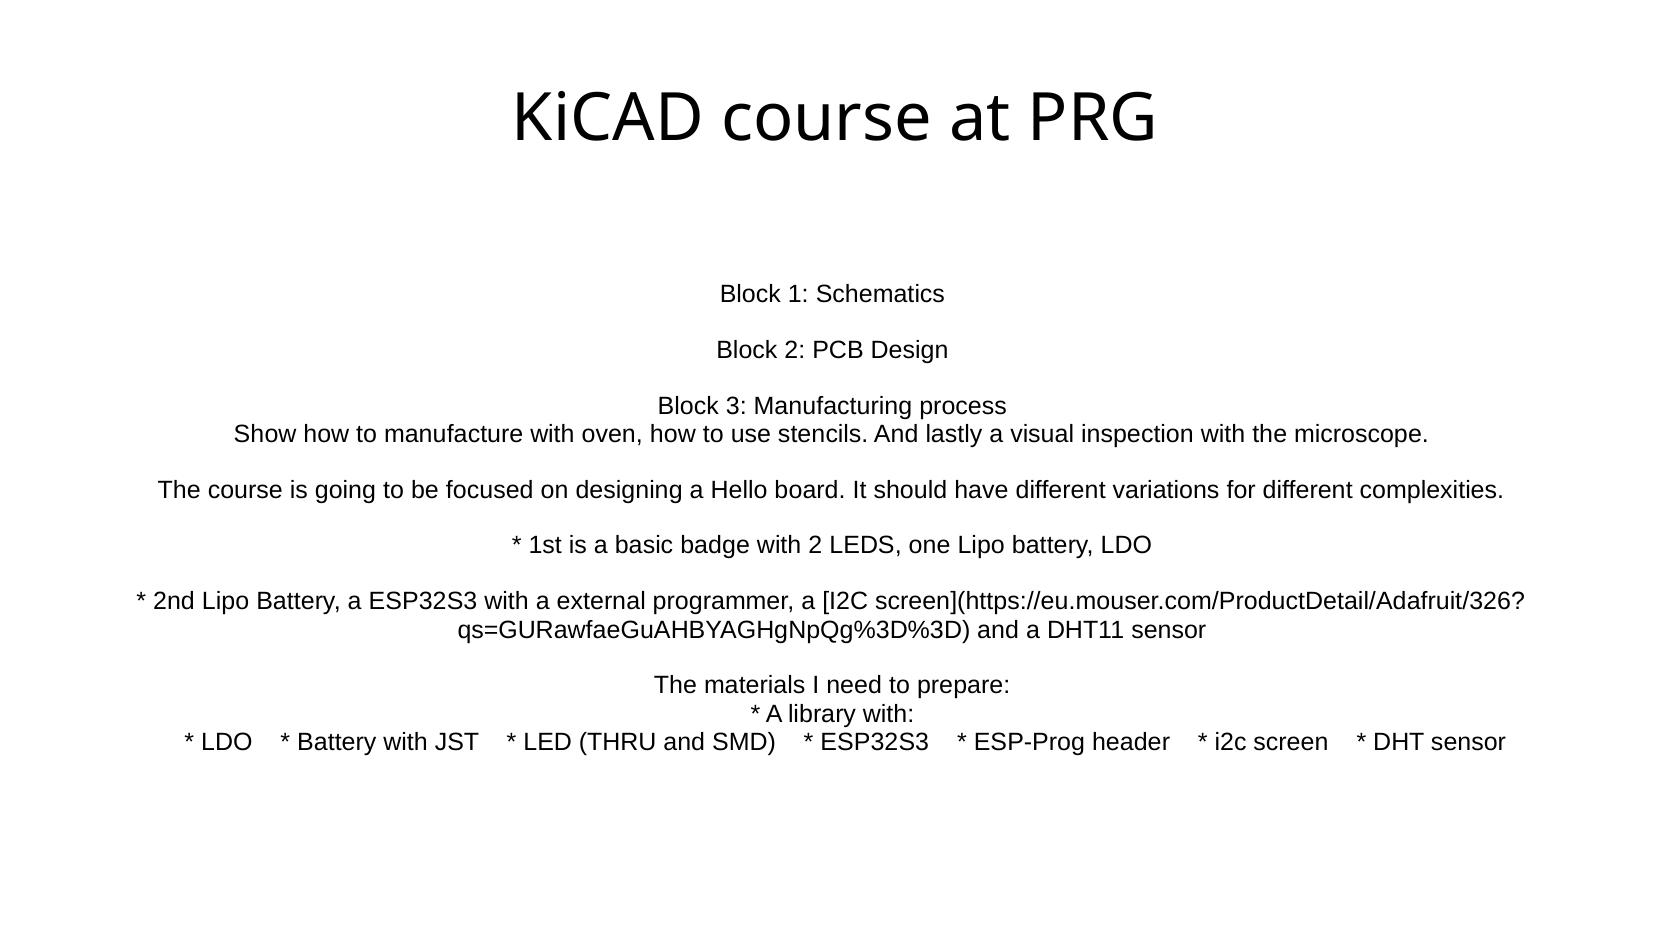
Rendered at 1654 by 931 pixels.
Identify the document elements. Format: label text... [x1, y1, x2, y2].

title KiCAD course at PRG [82, 37, 1571, 193]
subtitle Block 1: Schematics Block 2: PCB Design Block 3: Manufacturing process Show how to manufacture with oven, how to use stencils. And lastly a visual inspection with the microscope. The course is going to be focused on designing a Hello board. It should have different variations for different complexities. * 1st is a basic badge with 2 LEDS, one Lipo battery, LDO * 2nd Lipo Battery, a ESP32S3 with a external programmer, a [I2C screen](https://eu.mouser.com/ProductDetail/Adafruit/326?qs=GURawfaeGuAHBYAGHgNpQg%3D%3D) and a DHT11 sensor The materials I need to prepare: * A library with: * LDO * Battery with JST * LED (THRU and SMD) * ESP32S3 * ESP-Prog header * i2c screen * DHT sensor [88, 237, 1577, 798]
